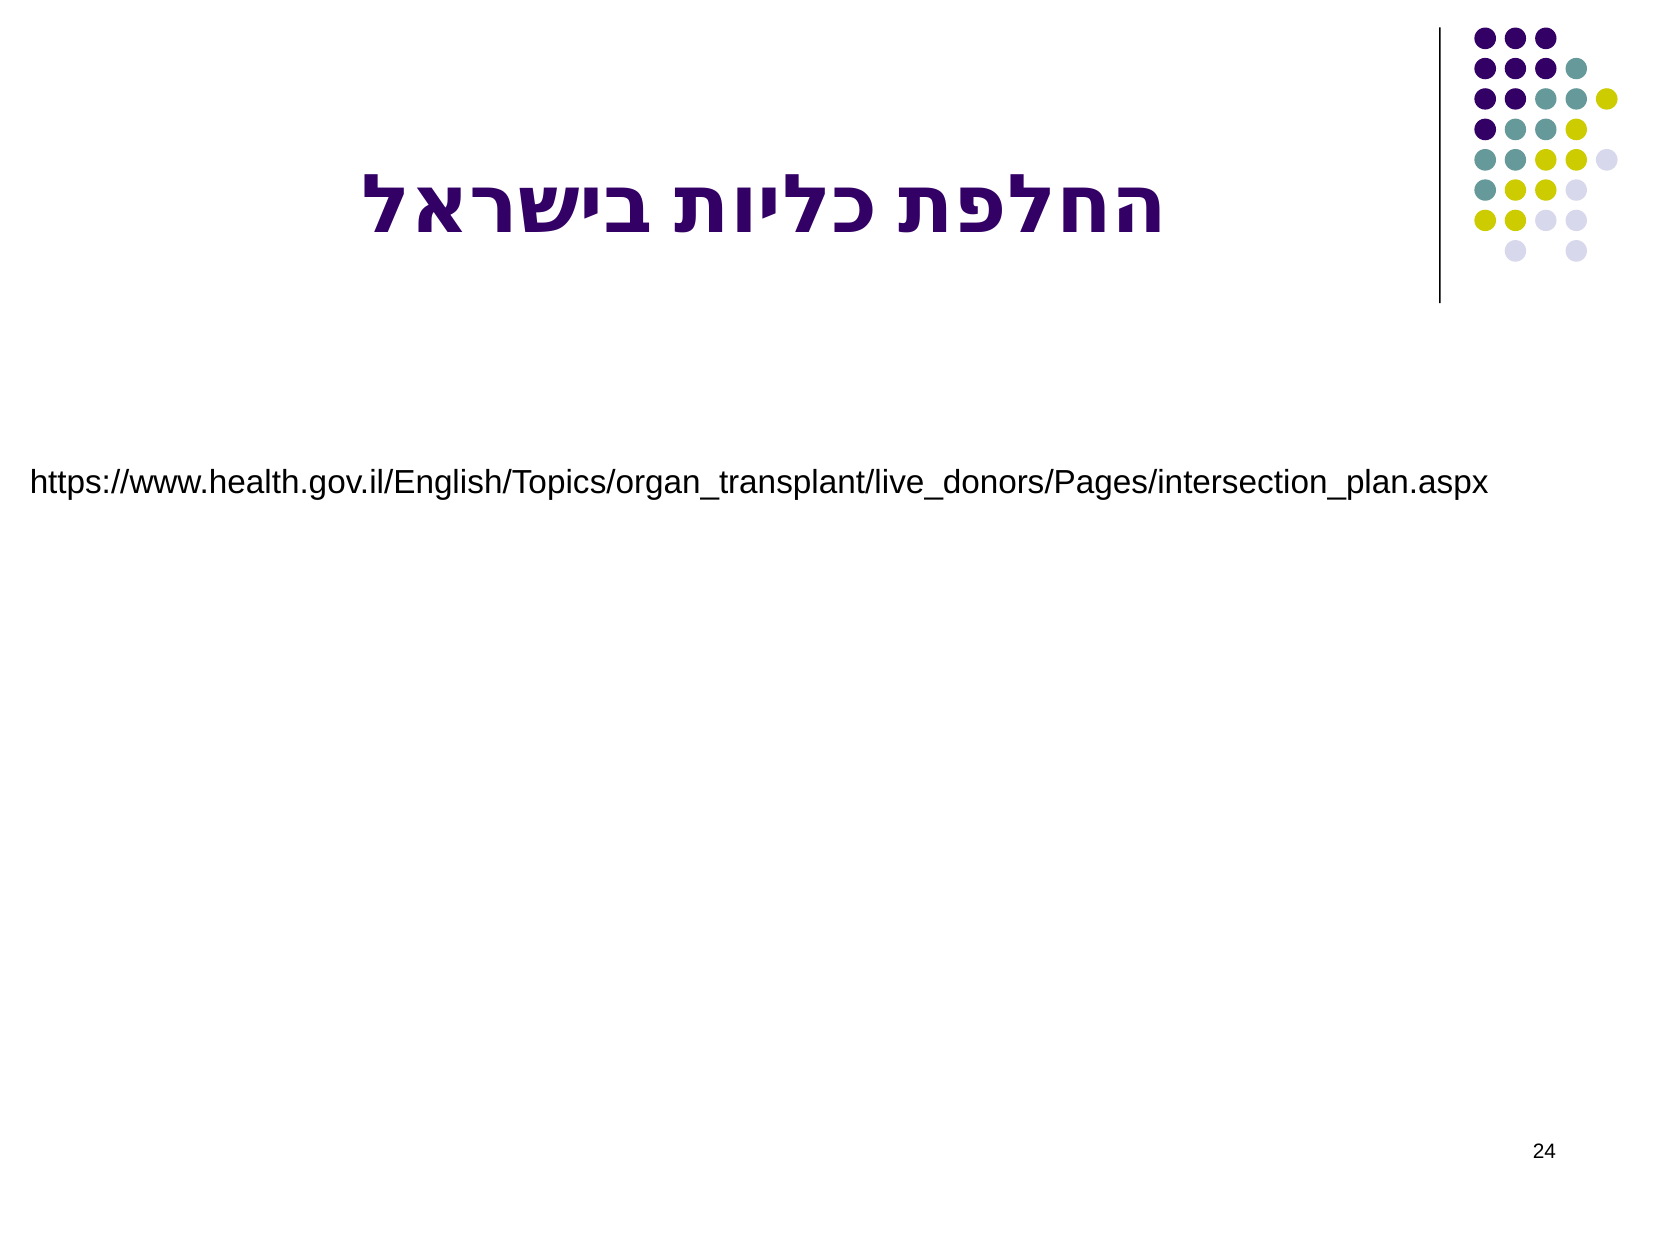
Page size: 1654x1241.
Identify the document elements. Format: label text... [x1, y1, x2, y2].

text_box https://www.health.gov.il/English/Topics/organ_transplant/live_donors/Pages/intersection_plan.aspx [15, 456, 1636, 526]
title החלפת כליות בישראל [82, 22, 1447, 257]
slide_number <number> [1185, 1129, 1571, 1213]
